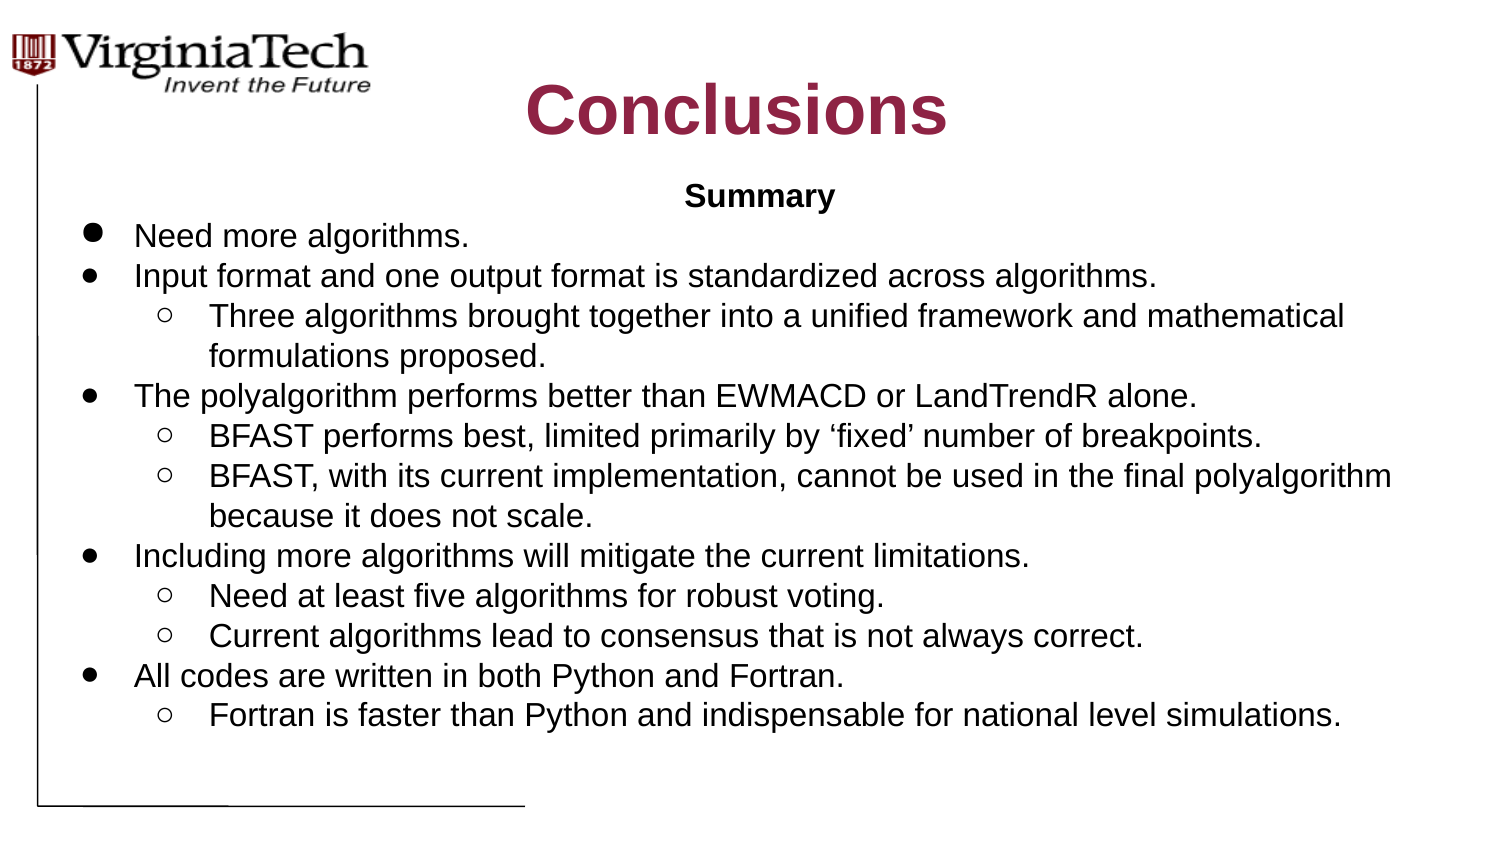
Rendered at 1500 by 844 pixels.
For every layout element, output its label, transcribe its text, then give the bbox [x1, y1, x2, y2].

text_box Summary Need more algorithms. Input format and one output format is standardized across algorithms. Three algorithms brought together into a unified framework and mathematical formulations proposed. The polyalgorithm performs better than EWMACD or LandTrendR alone. BFAST performs best, limited primarily by ‘fixed’ number of breakpoints. BFAST, with its current implementation, cannot be used in the final polyalgorithm because it does not scale. Including more algorithms will mitigate the current limitations. Need at least five algorithms for robust voting. Current algorithms lead to consensus that is not always correct. All codes are written in both Python and Fortran. Fortran is faster than Python and indispensable for national level simulations. [43, 153, 1477, 807]
picture [12, 32, 372, 94]
title Conclusions [90, 56, 1385, 149]
